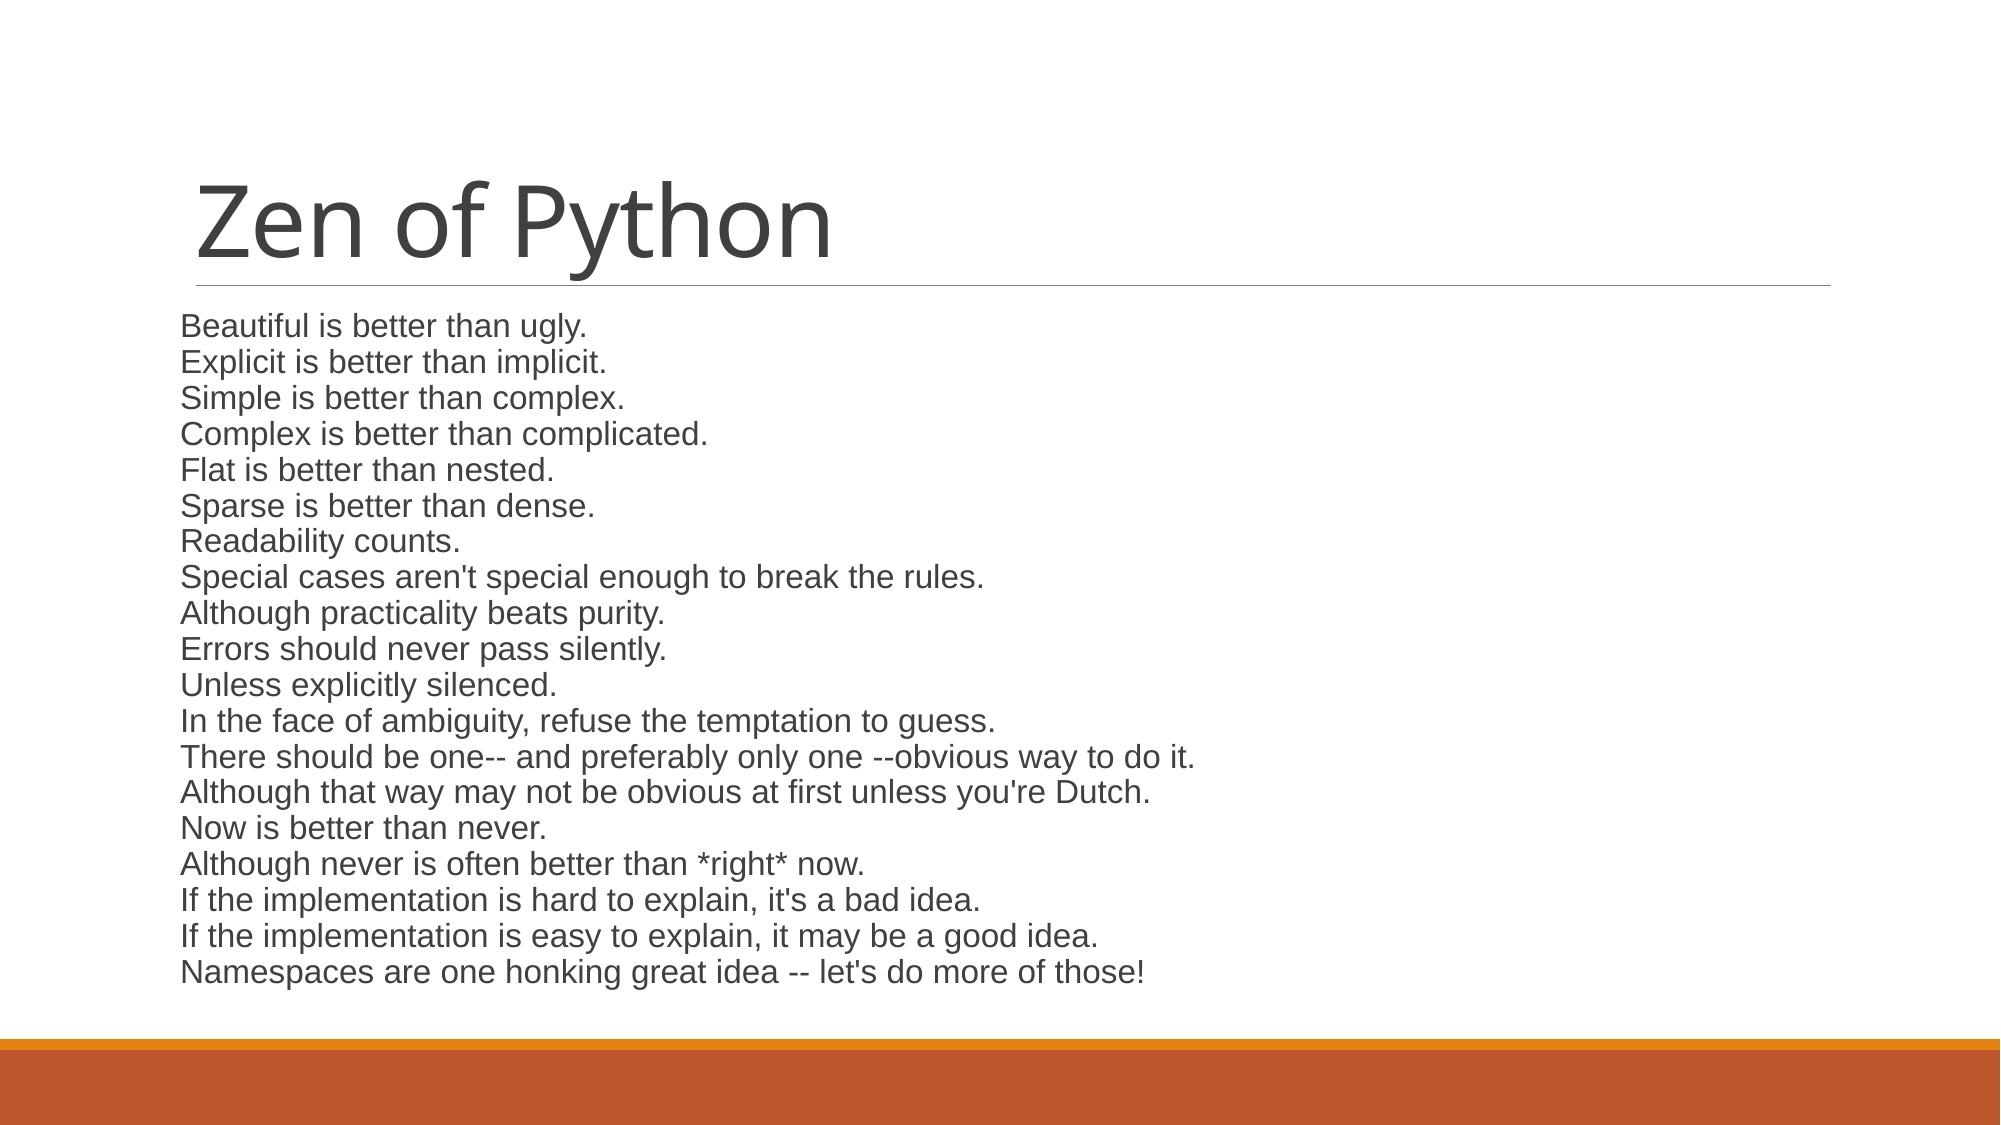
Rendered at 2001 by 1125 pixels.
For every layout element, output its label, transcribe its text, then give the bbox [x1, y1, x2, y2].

title Zen of Python [180, 47, 1831, 286]
list Beautiful is better than ugly. Explicit is better than implicit. Simple is better than complex. Complex is better than complicated. Flat is better than nested. Sparse is better than dense. Readability counts. Special cases aren't special enough to break the rules. Although practicality beats purity. Errors should never pass silently. Unless explicitly silenced. In the face of ambiguity, refuse the temptation to guess. There should be one-- and preferably only one --obvious way to do it. Although that way may not be obvious at first unless you're Dutch. Now is better than never. Although never is often better than *right* now. If the implementation is hard to explain, it's a bad idea. If the implementation is easy to explain, it may be a good idea. Namespaces are one honking great idea -- let's do more of those! [180, 336, 1831, 997]
